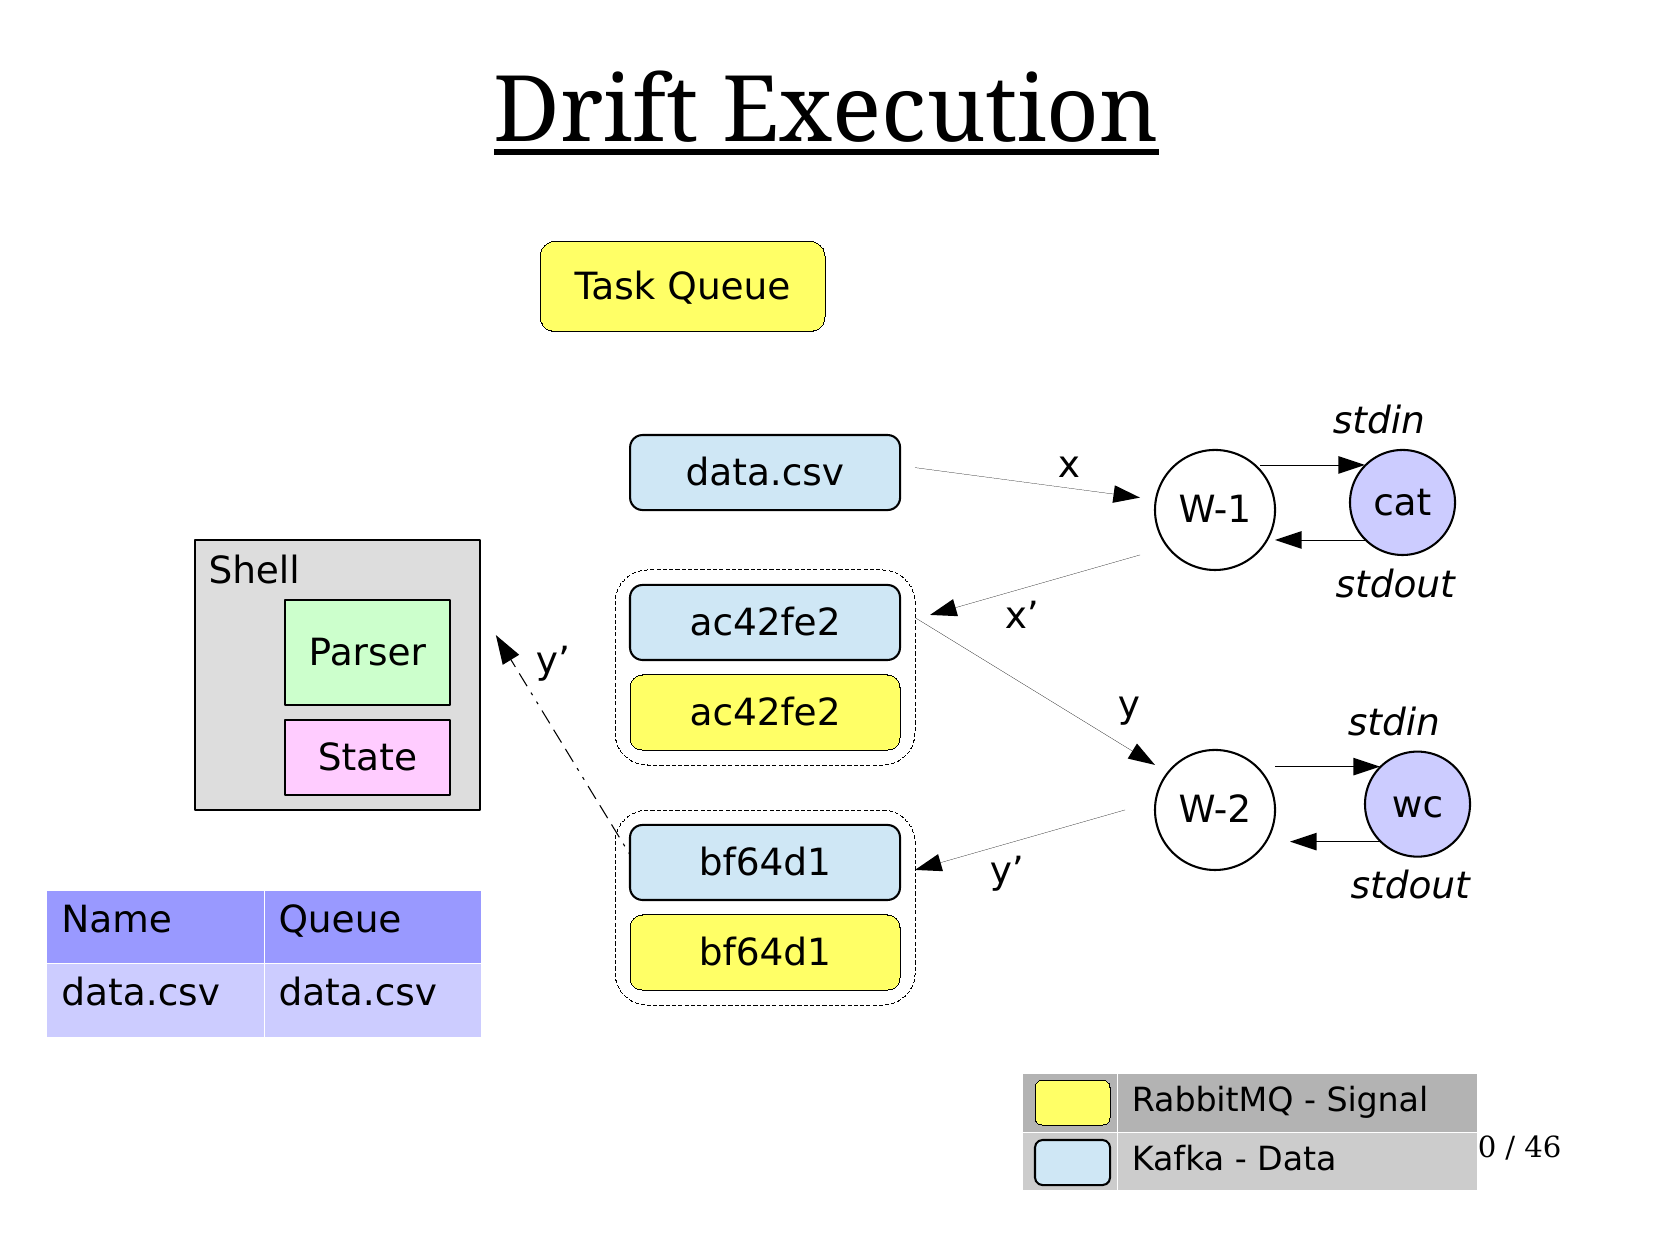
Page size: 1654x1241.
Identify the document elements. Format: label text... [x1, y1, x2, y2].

text_box State [285, 719, 451, 795]
table_cell data.csv [47, 964, 264, 1037]
text_box y [1103, 674, 1156, 734]
text_box y’ [521, 631, 586, 690]
text_box stdin [1318, 391, 1441, 450]
text_box x [1043, 485, 1096, 494]
text_box wc [1365, 752, 1471, 856]
text_box [615, 569, 916, 766]
text_box [1035, 1080, 1111, 1126]
table_header Queue [265, 891, 481, 963]
text_box stdout [1335, 856, 1486, 915]
text_box Parser [285, 599, 451, 705]
table_cell data.csv [265, 964, 481, 1037]
table_header RabbitMQ - Signal [1118, 1074, 1477, 1132]
text_box y’ [975, 841, 1039, 900]
text_box W-1 [1155, 449, 1276, 571]
text_box cat [1350, 450, 1456, 554]
text_box Task Queue [540, 241, 826, 332]
text_box [195, 539, 481, 810]
text_box x [1043, 434, 1096, 491]
text_box x’ [990, 586, 1054, 645]
table_header Name [47, 891, 264, 963]
table_cell Kafka - Data [1118, 1133, 1477, 1190]
text_box data.csv [630, 435, 901, 511]
table_header [1023, 1074, 1117, 1132]
text_box [1035, 1140, 1111, 1186]
text_box stdout [1320, 554, 1471, 614]
title Drift Execution [82, 2, 1571, 211]
text_box [615, 810, 916, 1006]
text_box Shell [193, 541, 316, 600]
text_box stdin [1333, 693, 1456, 752]
text_box W-2 [1155, 749, 1276, 871]
table_cell [1023, 1133, 1117, 1190]
